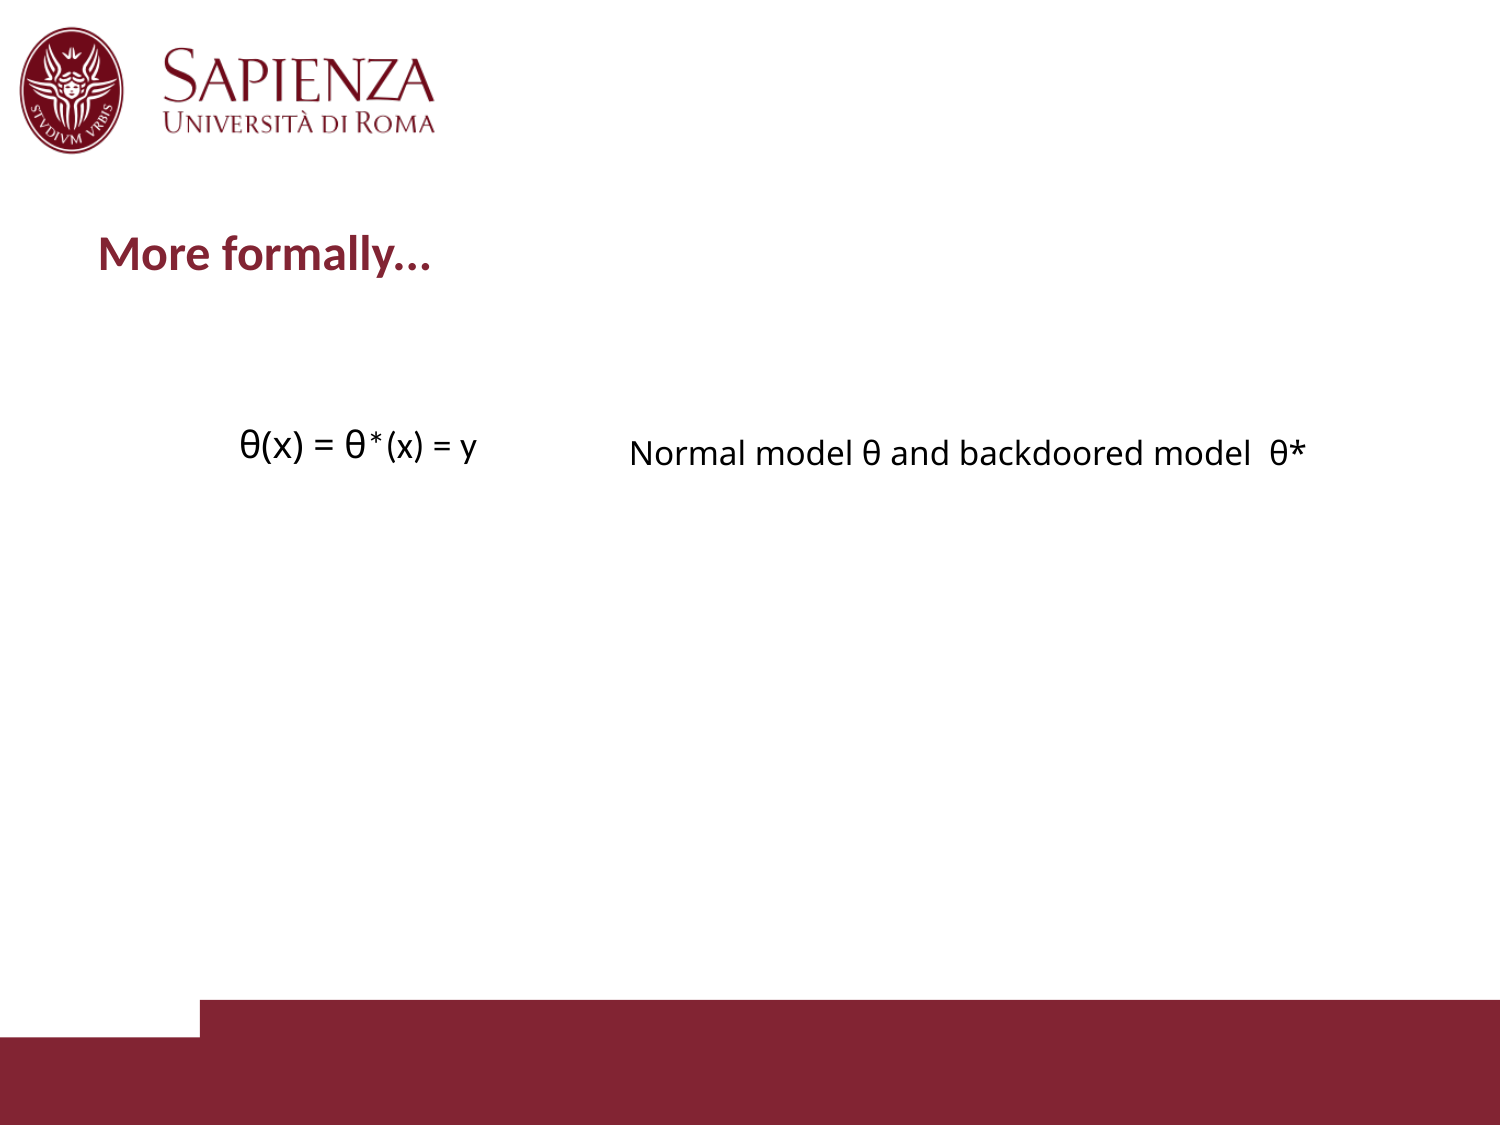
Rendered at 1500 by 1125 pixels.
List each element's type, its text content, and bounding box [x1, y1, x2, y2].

text_box More formally... [82, 212, 1300, 296]
text_box Normal model θ and backdoored model θ* [614, 425, 1430, 544]
text_box θ(x) = θ*(x) = y [224, 413, 544, 532]
